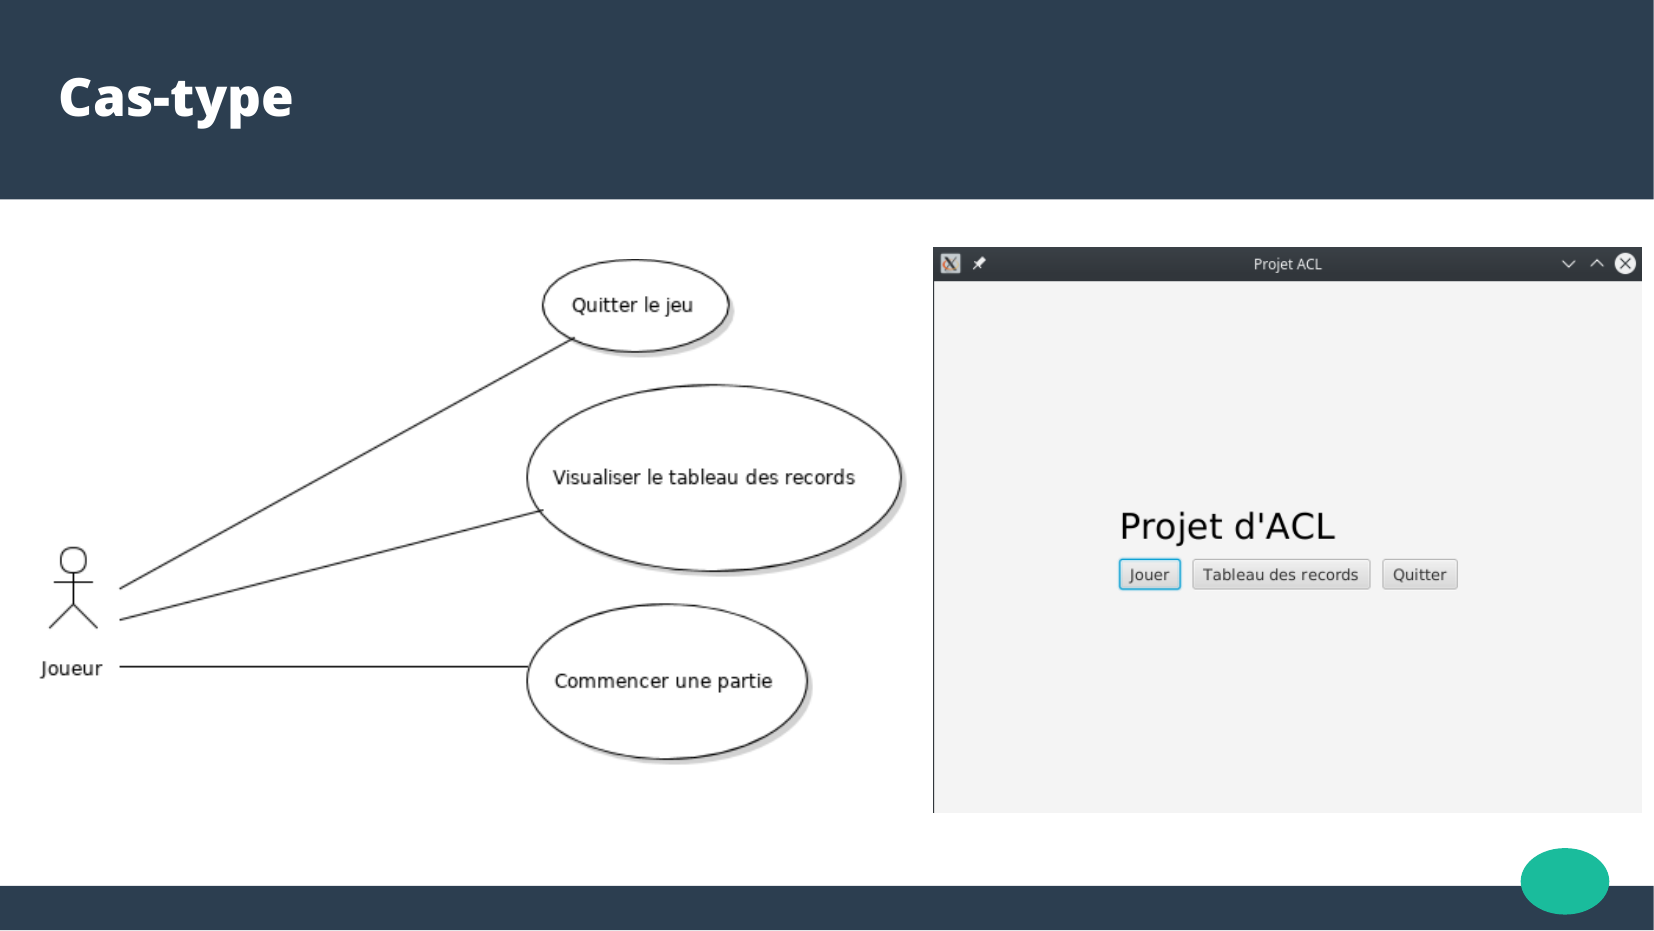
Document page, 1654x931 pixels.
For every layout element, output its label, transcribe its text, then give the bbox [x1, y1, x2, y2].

picture [933, 247, 1642, 814]
picture [26, 259, 910, 768]
title Cas-type [59, 37, 1595, 156]
